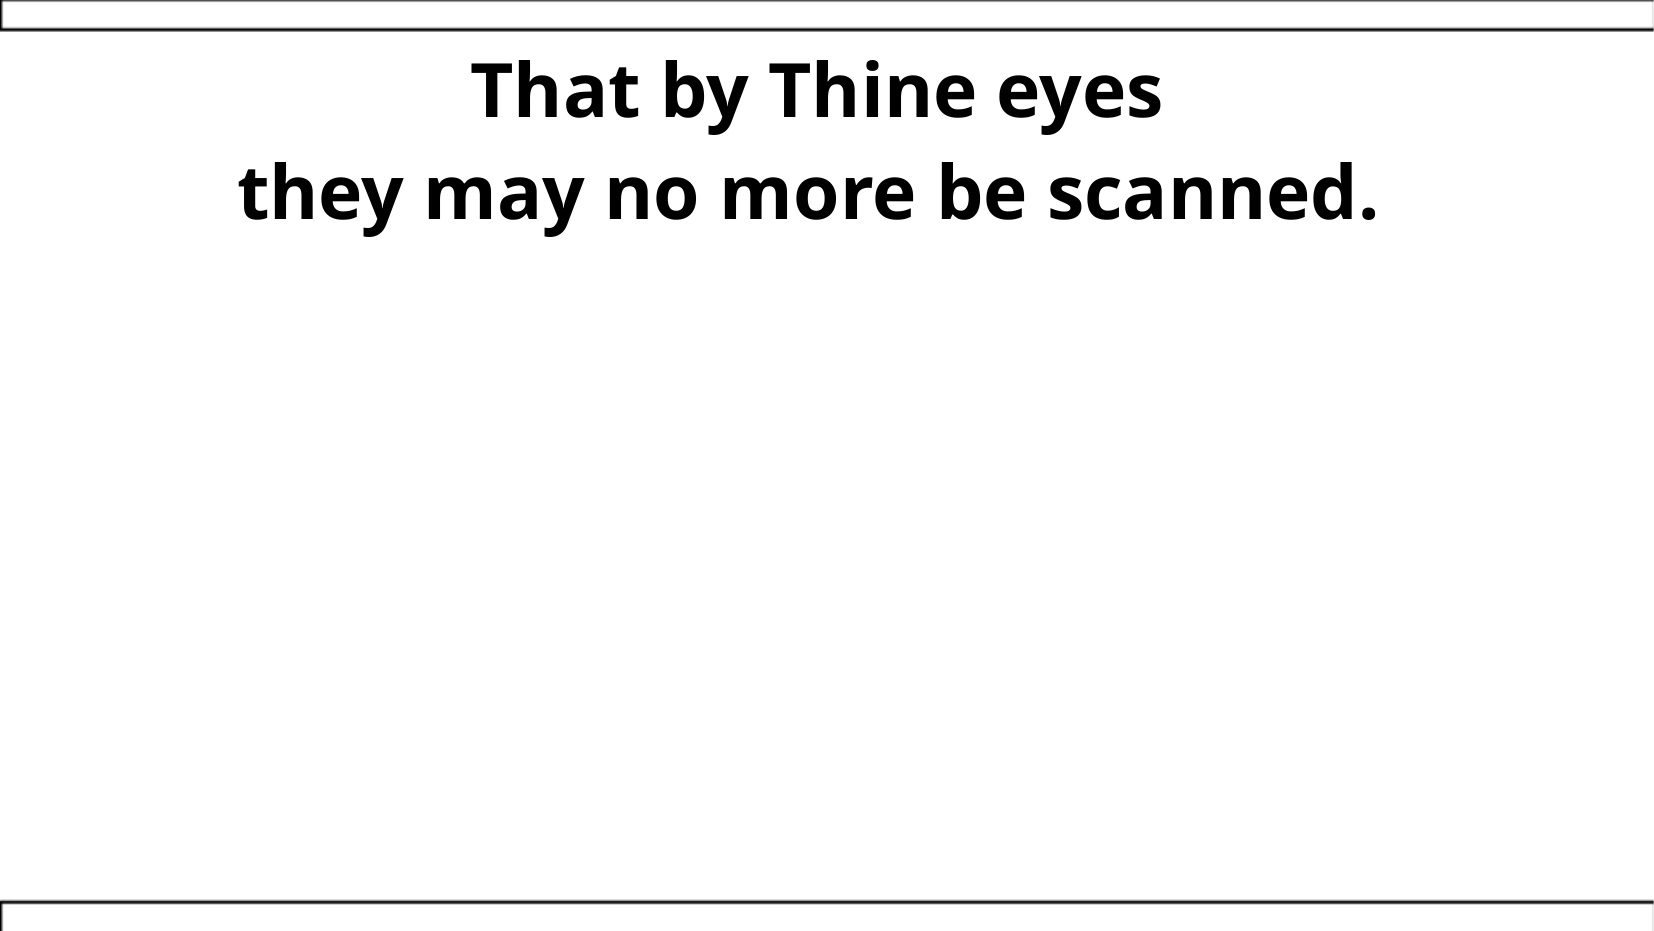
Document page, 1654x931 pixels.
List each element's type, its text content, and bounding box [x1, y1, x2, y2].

picture [0, 0, 1654, 931]
text_box That by Thine eyes they may no more be scanned. [90, 30, 1546, 256]
